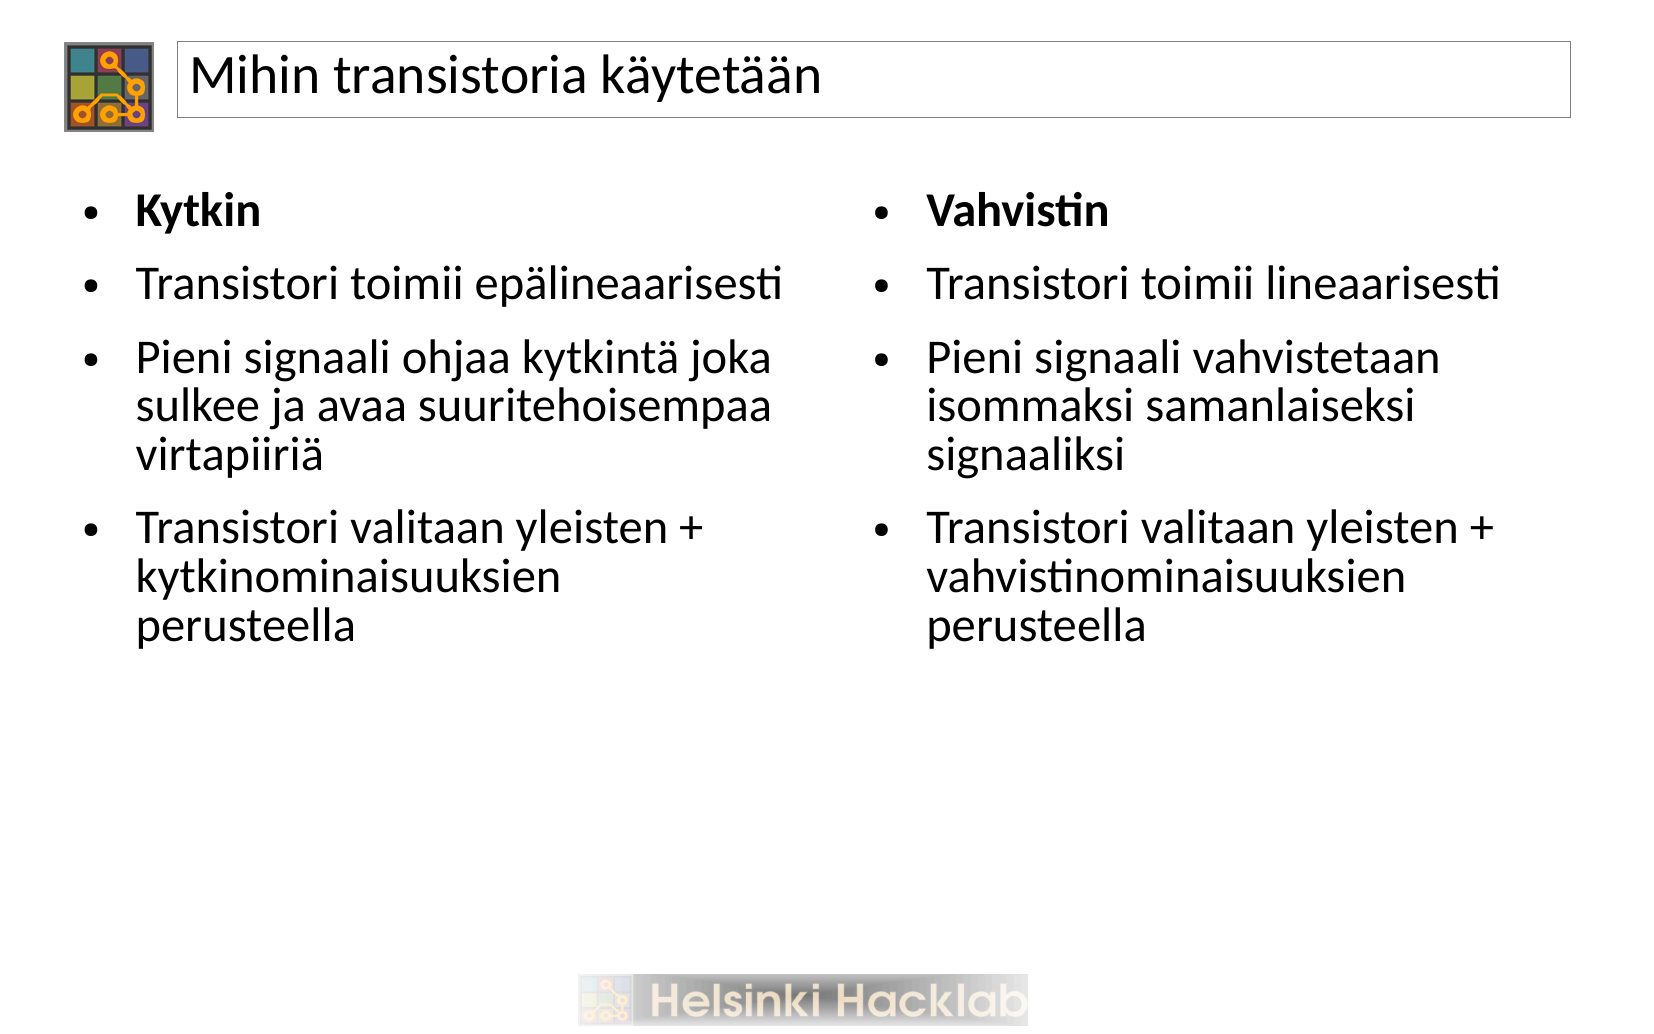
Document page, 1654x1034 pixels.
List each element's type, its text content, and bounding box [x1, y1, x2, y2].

picture [64, 42, 154, 132]
list Kytkin Transistori toimii epälineaarisesti Pieni signaali ohjaa kytkintä joka sulkee ja avaa suuritehoisempaa virtapiiriä Transistori valitaan yleisten + kytkinominaisuuksien perusteella [64, 190, 791, 939]
title Mihin transistoria käytetään [177, 41, 1571, 118]
list Vahvistin Transistori toimii lineaarisesti Pieni signaali vahvistetaan isommaksi samanlaiseksi signaaliksi Transistori valitaan yleisten + vahvistinominaisuuksien perusteella [855, 190, 1582, 939]
